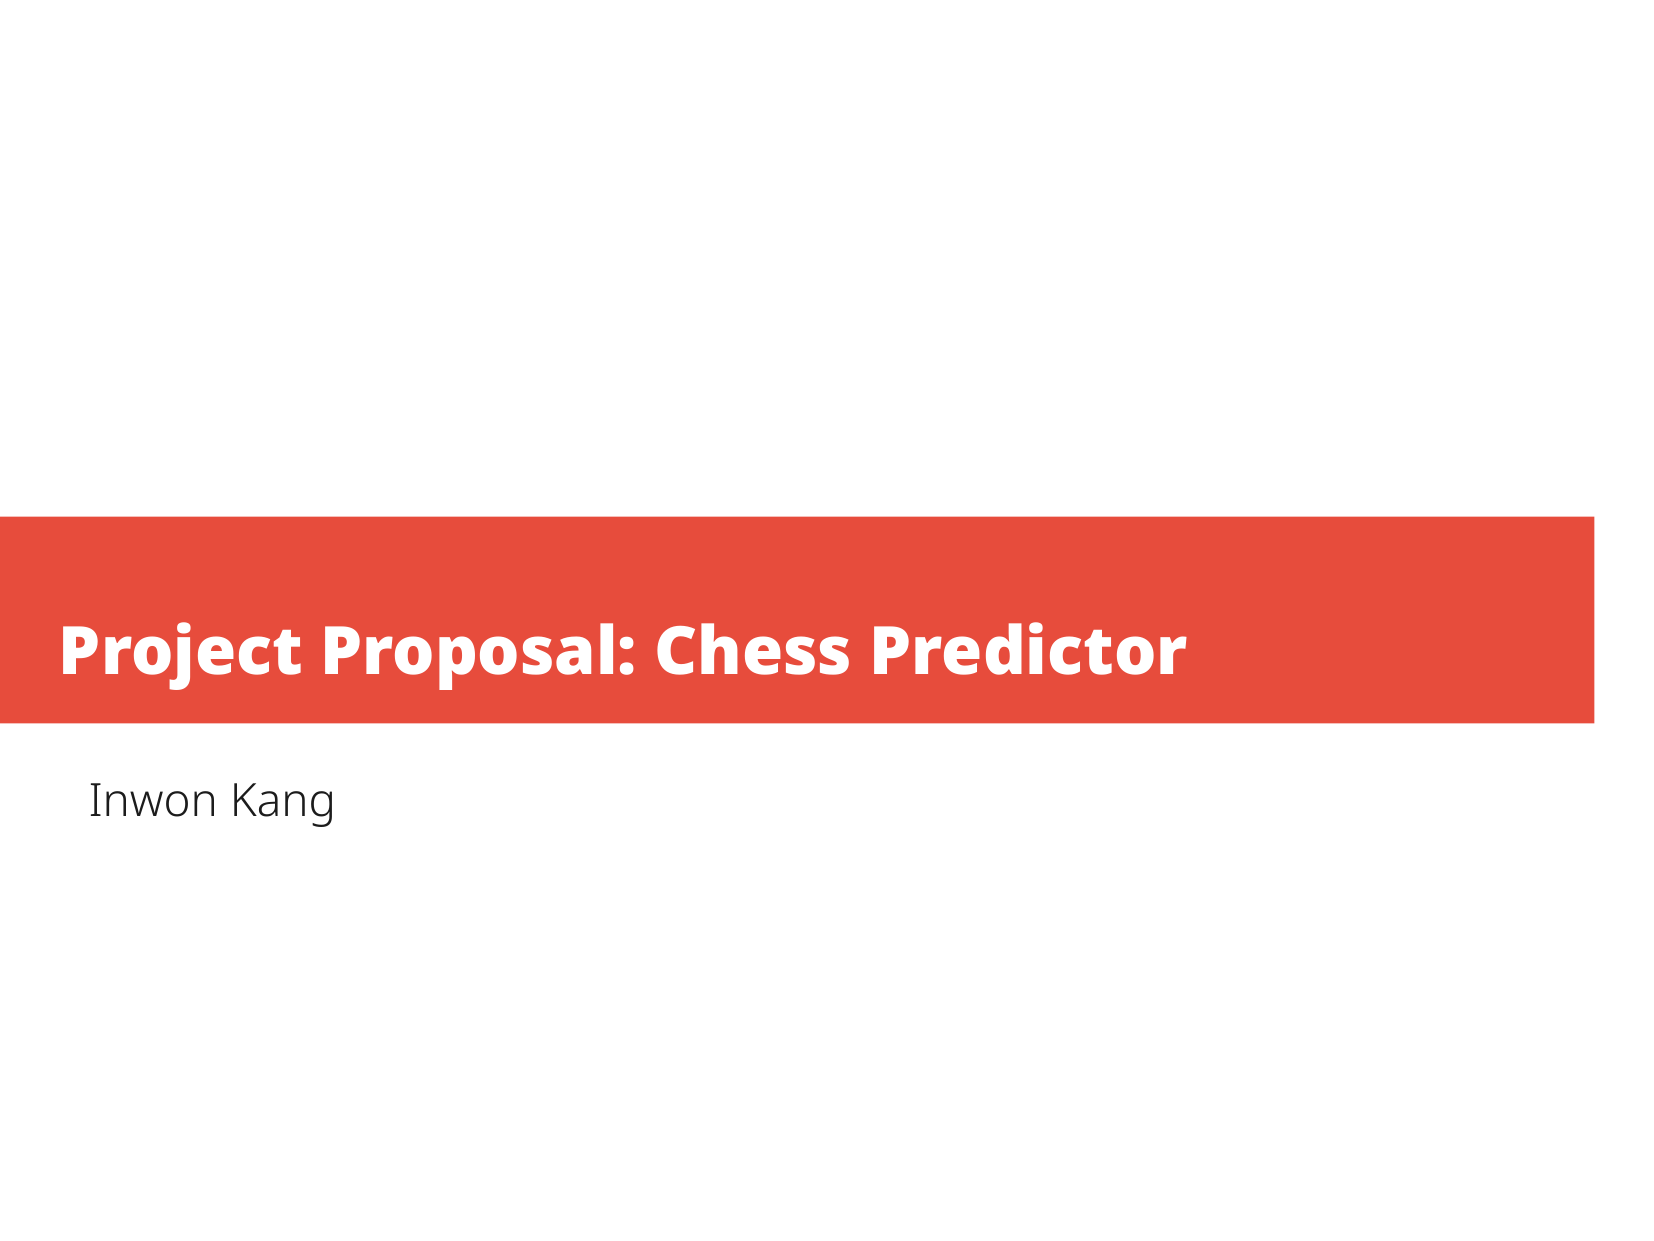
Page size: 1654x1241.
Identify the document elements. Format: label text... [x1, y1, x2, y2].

title Project Proposal: Chess Predictor [59, 546, 1595, 694]
subtitle Inwon Kang [88, 767, 1595, 1182]
